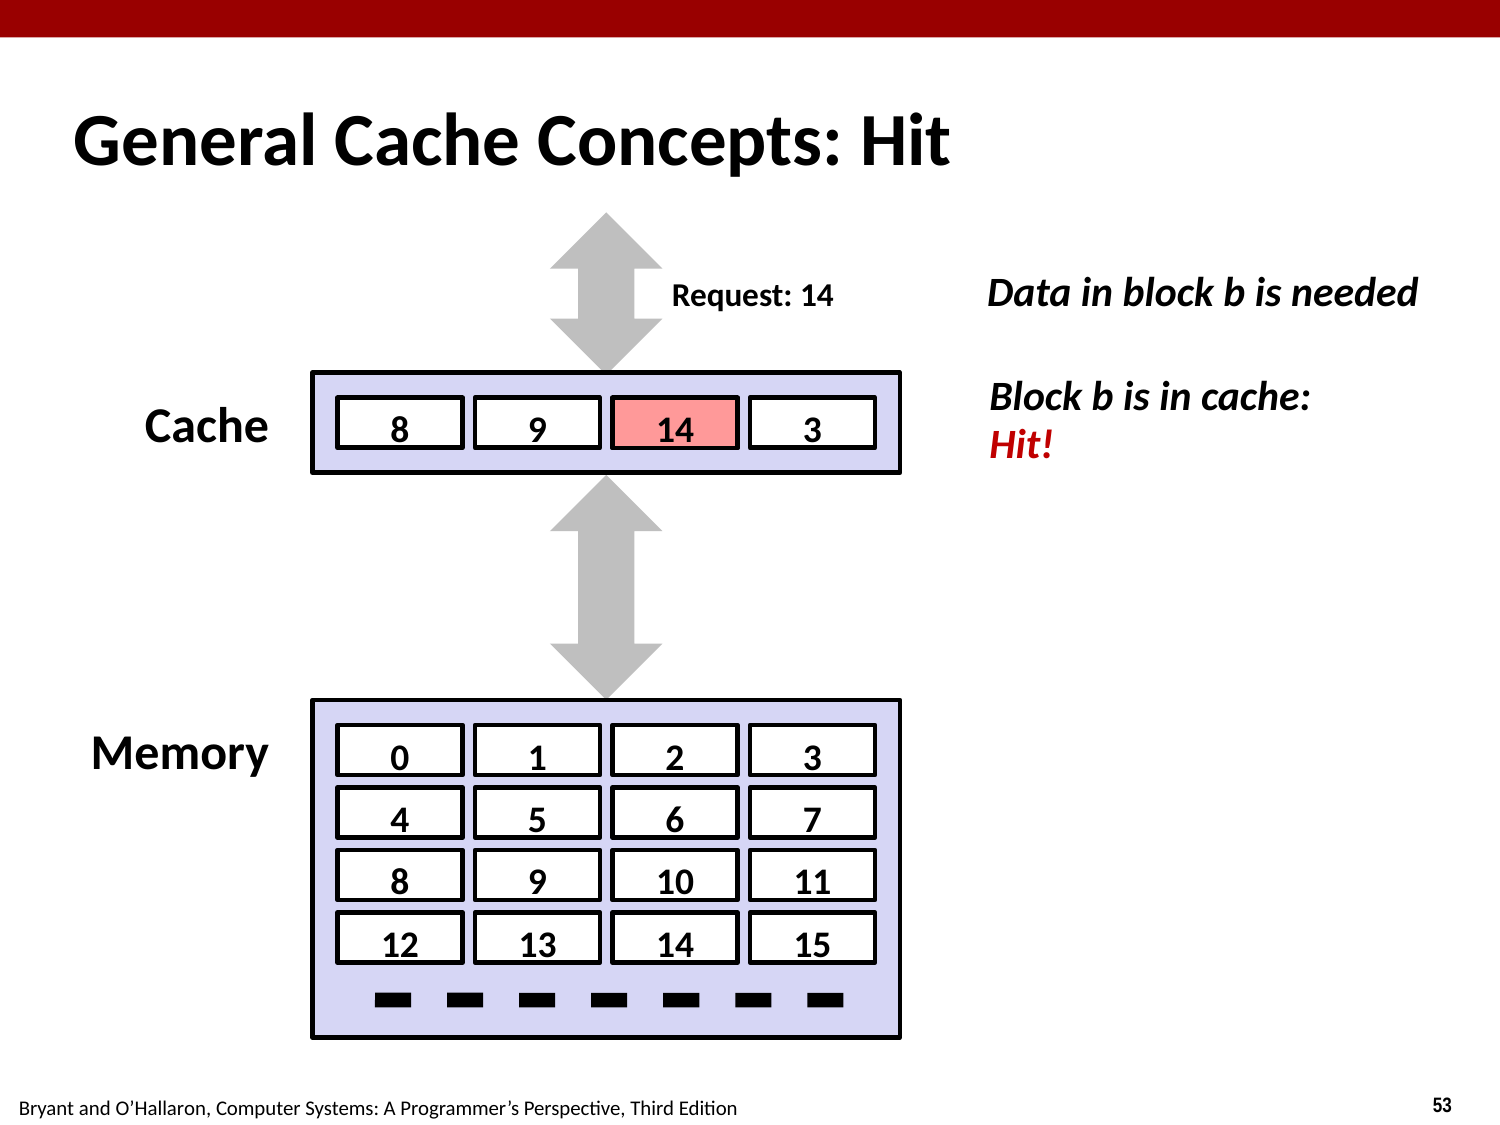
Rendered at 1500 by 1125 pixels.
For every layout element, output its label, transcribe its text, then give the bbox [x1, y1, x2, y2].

text_box 5 [474, 787, 600, 838]
text_box 9 [474, 849, 600, 900]
text_box 8 [337, 397, 463, 448]
text_box 12 [337, 912, 463, 963]
text_box Cache [130, 385, 285, 461]
text_box 10 [612, 849, 738, 900]
text_box 14 [612, 912, 738, 963]
text_box Data in block b is needed [972, 259, 1434, 325]
text_box Block b is in cache: Hit! [974, 362, 1327, 477]
text_box 1 [474, 725, 600, 775]
text_box 2 [612, 725, 738, 775]
text_box 3 [750, 397, 875, 448]
title General Cache Concepts: Hit [58, 72, 1304, 198]
text_box 7 [750, 787, 875, 838]
text_box [312, 212, 900, 473]
text_box 13 [474, 912, 600, 963]
text_box Memory [75, 712, 285, 788]
text_box 6 [612, 787, 738, 838]
text_box [312, 474, 900, 1038]
text_box 0 [337, 725, 463, 775]
text_box 8 [337, 849, 463, 900]
text_box 3 [750, 725, 875, 775]
text_box 9 [474, 397, 600, 448]
text_box 14 [612, 397, 738, 448]
text_box 11 [750, 849, 875, 900]
text_box 4 [337, 787, 463, 838]
text_box Request: 14 [656, 265, 849, 321]
text_box 15 [750, 912, 875, 963]
